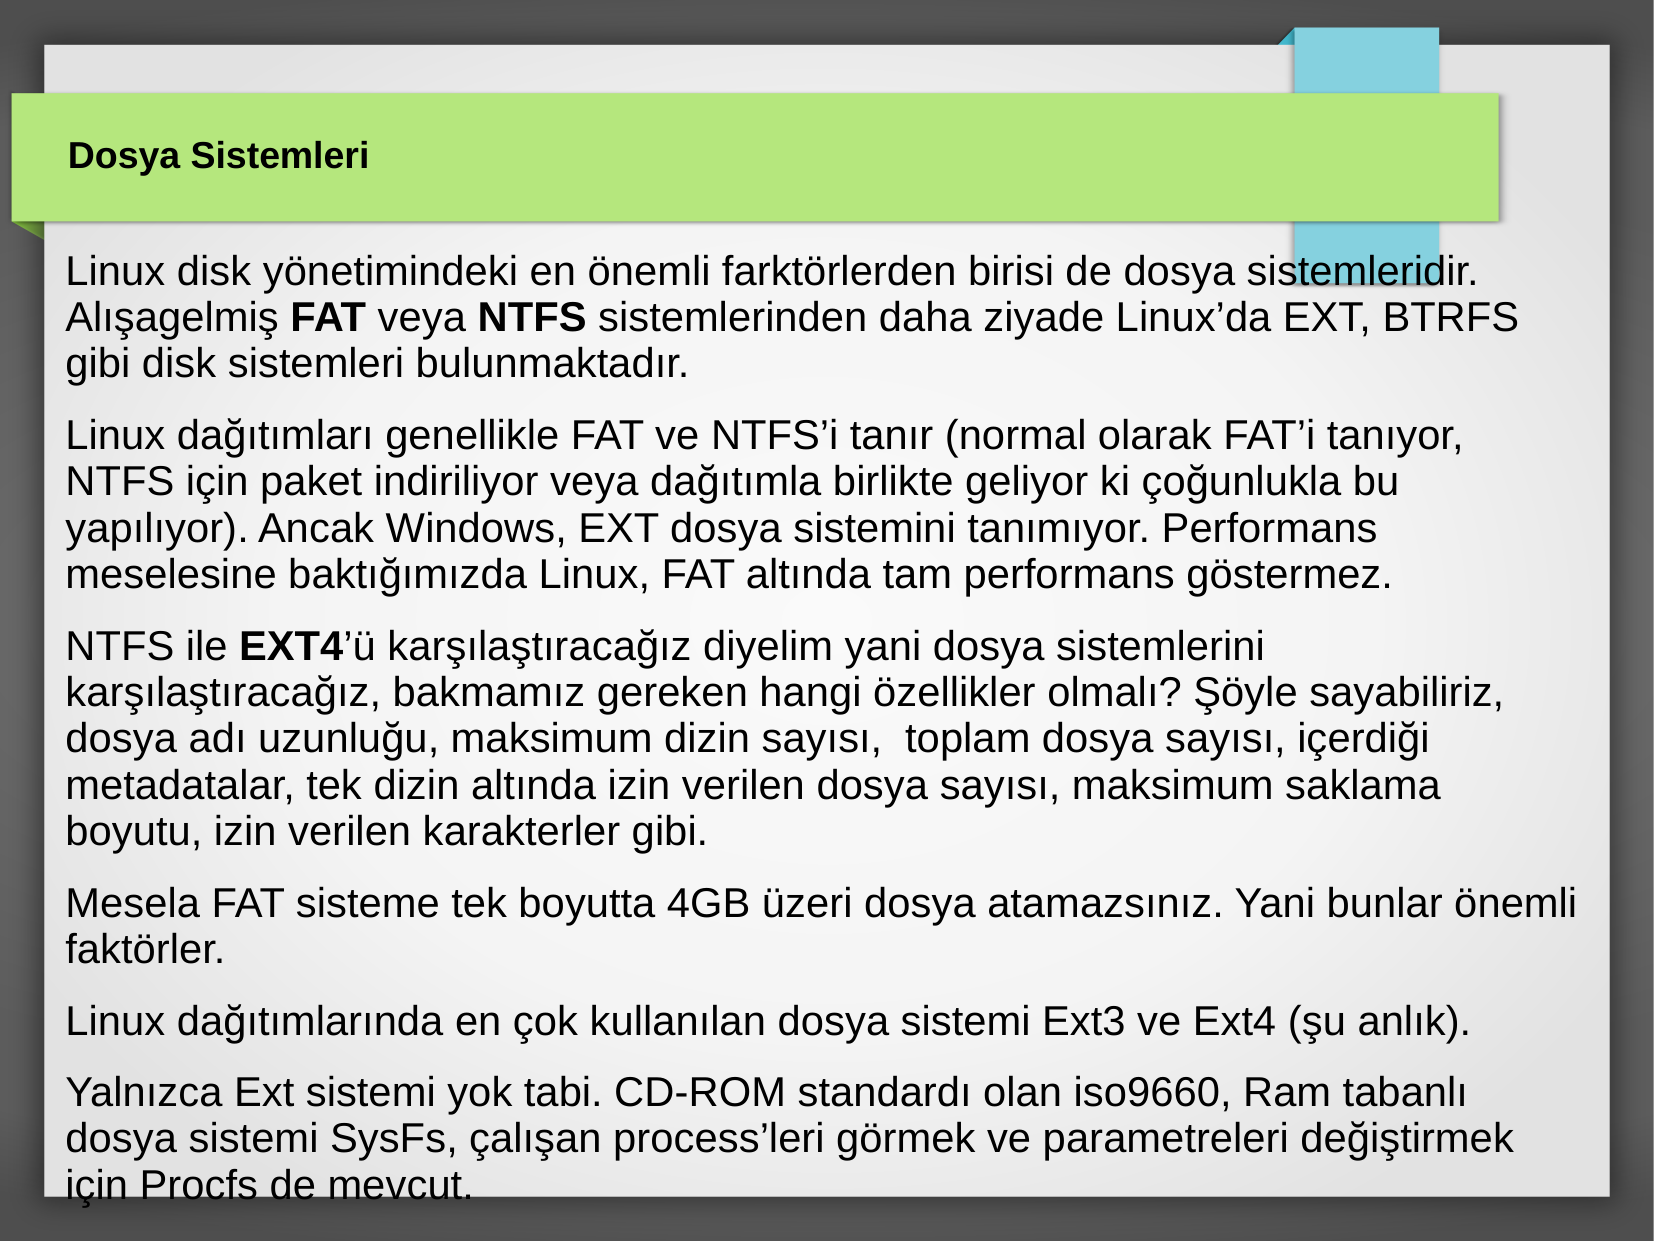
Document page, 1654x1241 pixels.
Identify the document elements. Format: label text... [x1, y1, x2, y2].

text_box Dosya Sistemleri [53, 127, 672, 184]
picture [0, 0, 1654, 1241]
text_box Linux disk yönetimindeki en önemli farktörlerden birisi de dosya sistemleridir. Alışagelmiş FAT veya NTFS sistemlerinden daha ziyade Linux’da EXT, BTRFS gibi disk sistemleri bulunmaktadır. Linux dağıtımları genellikle FAT ve NTFS’i tanır (normal olarak FAT’i tanıyor, NTFS için paket indiriliyor veya dağıtımla birlikte geliyor ki çoğunlukla bu yapılıyor). Ancak Windows, EXT dosya sistemini tanımıyor. Performans meselesine baktığımızda Linux, FAT altında tam performans göstermez. NTFS ile EXT4’ü karşılaştıracağız diyelim yani dosya sistemlerini karşılaştıracağız, bakmamız gereken hangi özellikler olmalı? Şöyle sayabiliriz, dosya adı uzunluğu, maksimum dizin sayısı, toplam dosya sayısı, içerdiği metadatalar, tek dizin altında izin verilen dosya sayısı, maksimum saklama boyutu, izin verilen karakterler gibi. Mesela FAT sisteme tek boyutta 4GB üzeri dosya atamazsınız. Yani bunlar önemli faktörler. Linux dağıtımlarında en çok kullanılan dosya sistemi Ext3 ve Ext4 (şu anlık). Yalnızca Ext sistemi yok tabi. CD-ROM standardı olan iso9660, Ram tabanlı dosya sistemi SysFs, çalışan process’leri görmek ve parametreleri değiştirmek için Procfs de mevcut. [50, 239, 1595, 1241]
